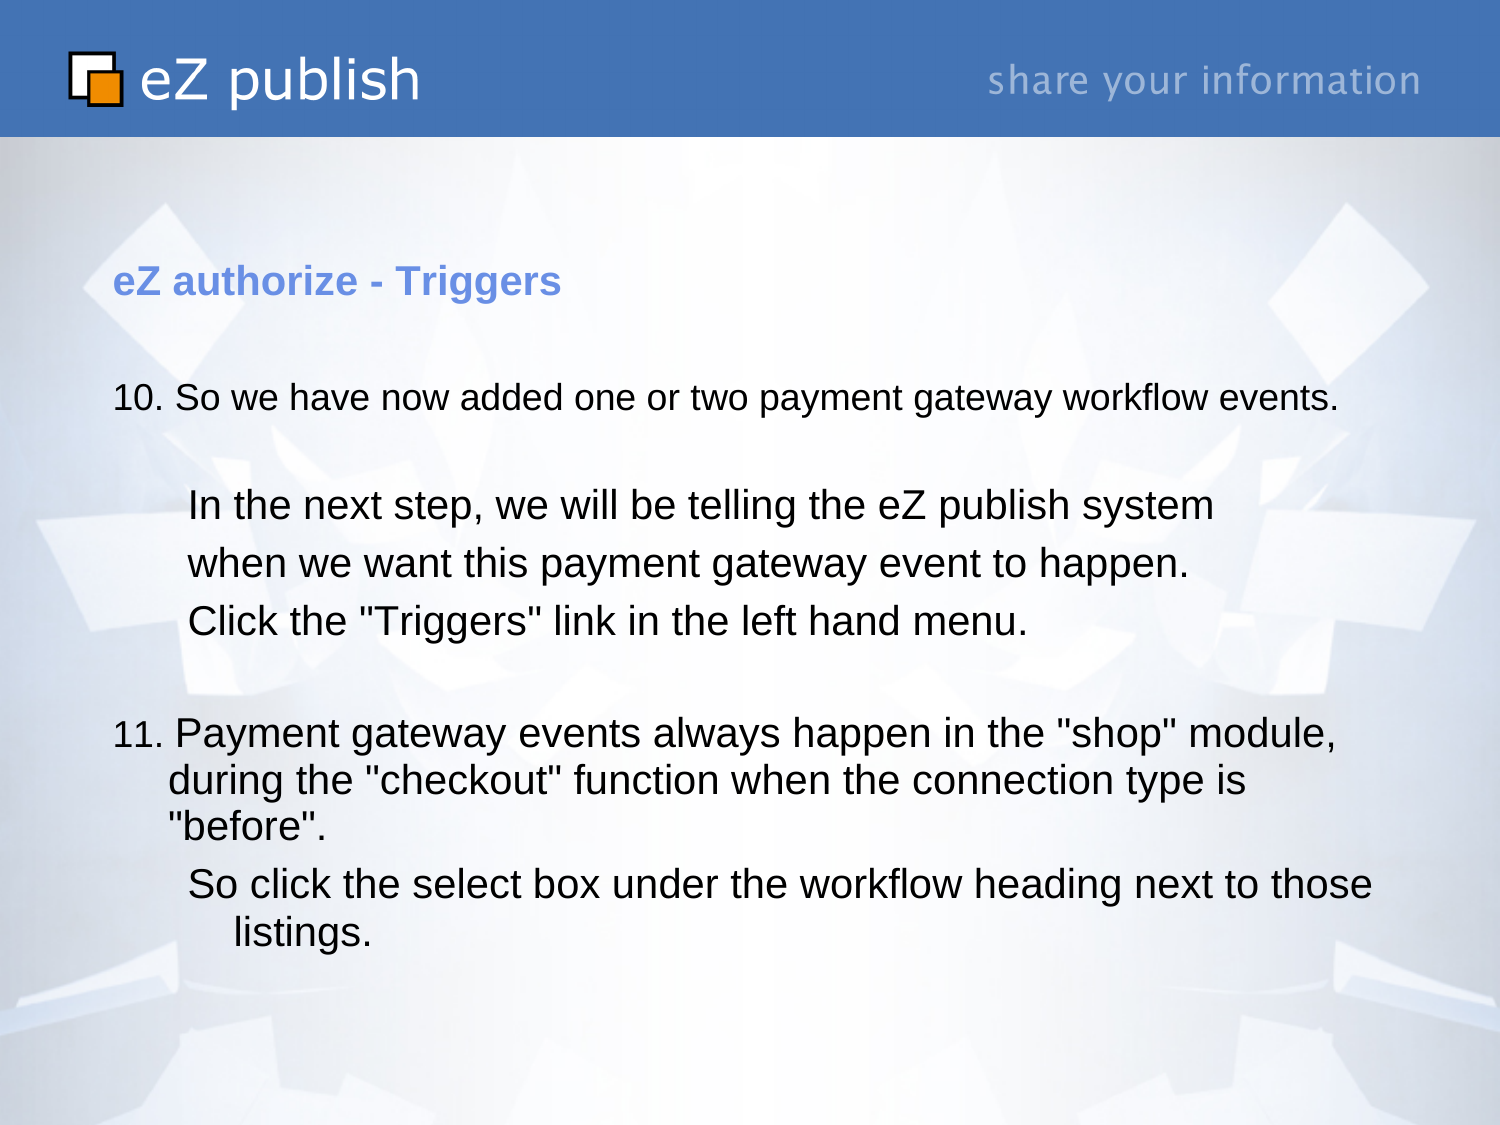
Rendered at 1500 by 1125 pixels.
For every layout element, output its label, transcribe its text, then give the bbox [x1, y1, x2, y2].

list 10. So we have now added one or two payment gateway workflow events. In the next step, we will be telling the eZ publish system when we want this payment gateway event to happen. Click the "Triggers" link in the left hand menu. 11. Payment gateway events always happen in the "shop" module, during the "checkout" function when the connection type is "before". So click the select box under the workflow heading next to those listings. [112, 324, 1388, 1000]
title eZ authorize - Triggers [112, 237, 1500, 325]
picture [0, 0, 1500, 1125]
